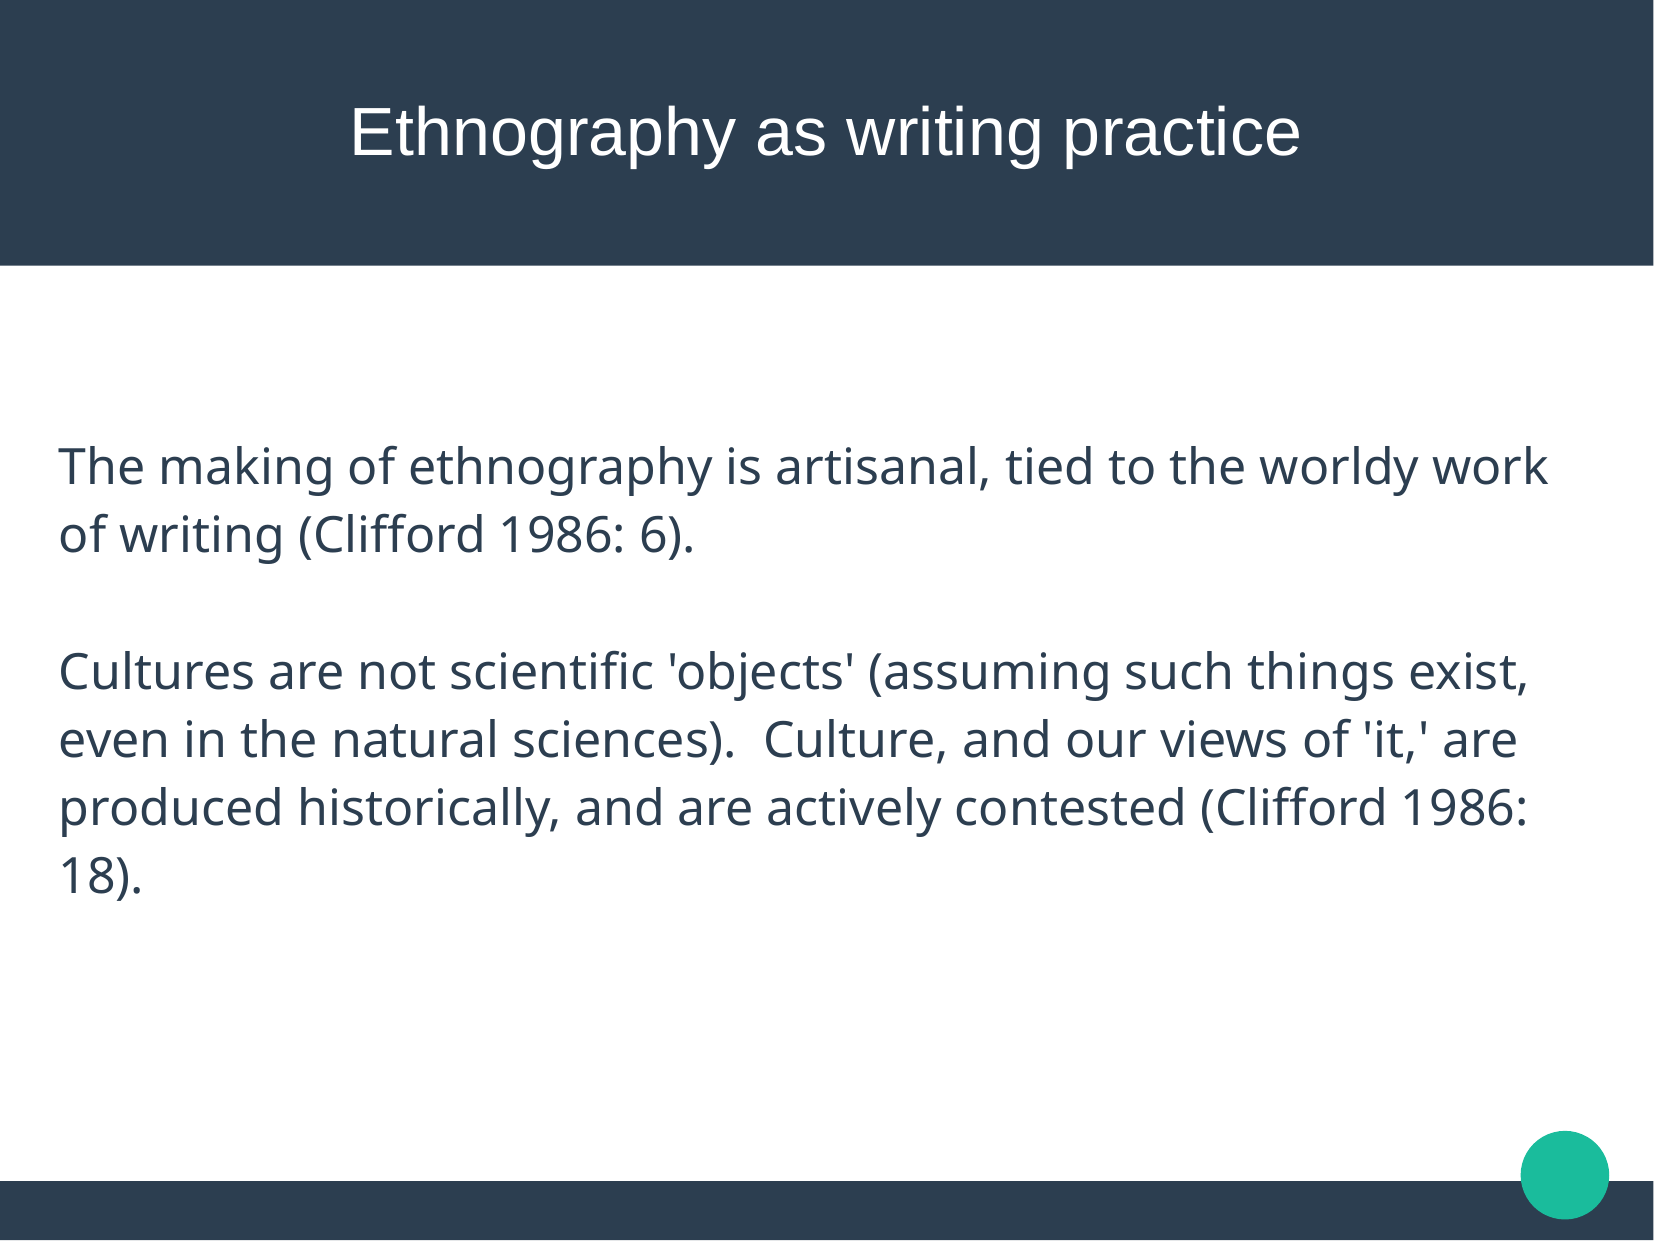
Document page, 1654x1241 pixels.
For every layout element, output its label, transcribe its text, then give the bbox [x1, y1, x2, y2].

title Ethnography as writing practice [58, 49, 1595, 207]
subtitle The making of ethnography is artisanal, tied to the worldy work of writing (Clifford 1986: 6). Cultures are not scientific 'objects' (assuming such things exist, even in the natural sciences). Culture, and our views of 'it,' are produced historically, and are actively contested (Clifford 1986: 18). [58, 324, 1595, 1152]
